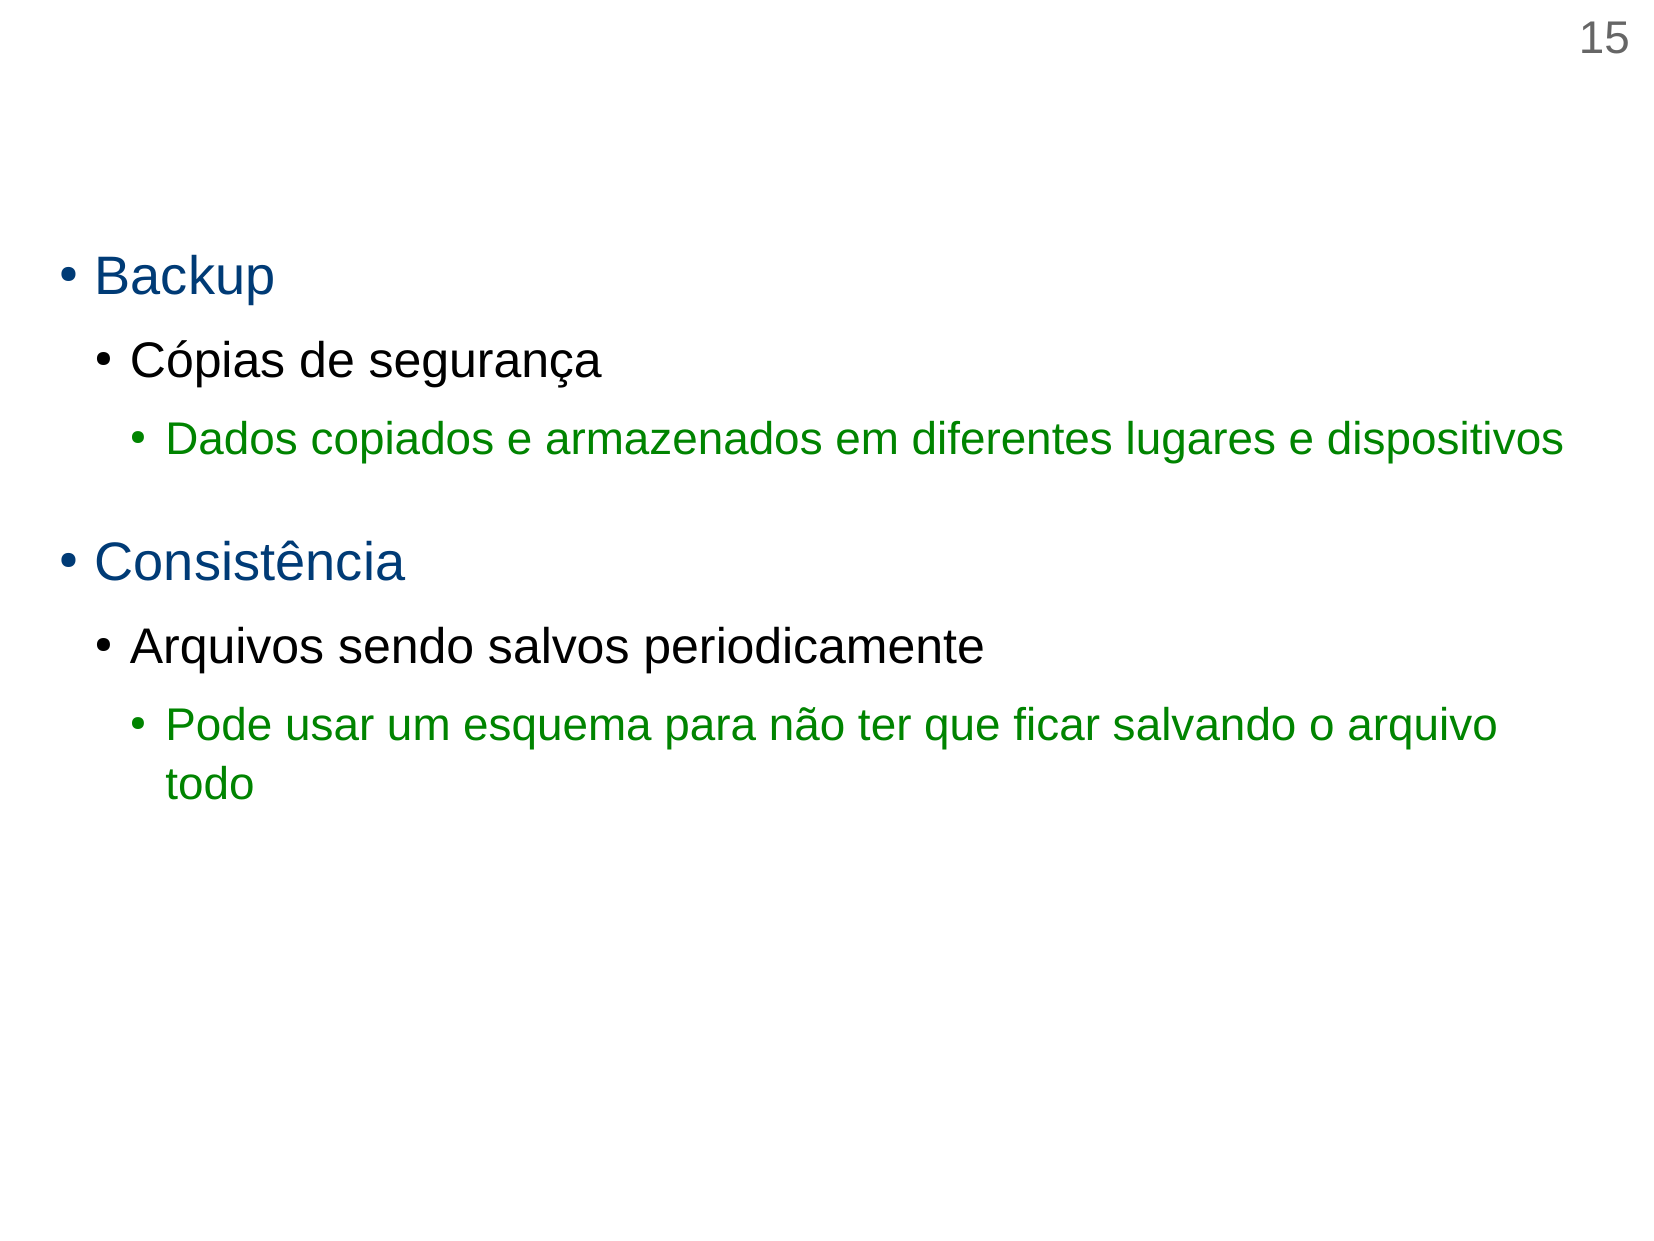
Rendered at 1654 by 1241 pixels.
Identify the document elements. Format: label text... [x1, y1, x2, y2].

list Backup Cópias de segurança Dados copiados e armazenados em diferentes lugares e dispositivos Consistência Arquivos sendo salvos periodicamente Pode usar um esquema para não ter que ficar salvando o arquivo todo [59, 236, 1595, 1211]
